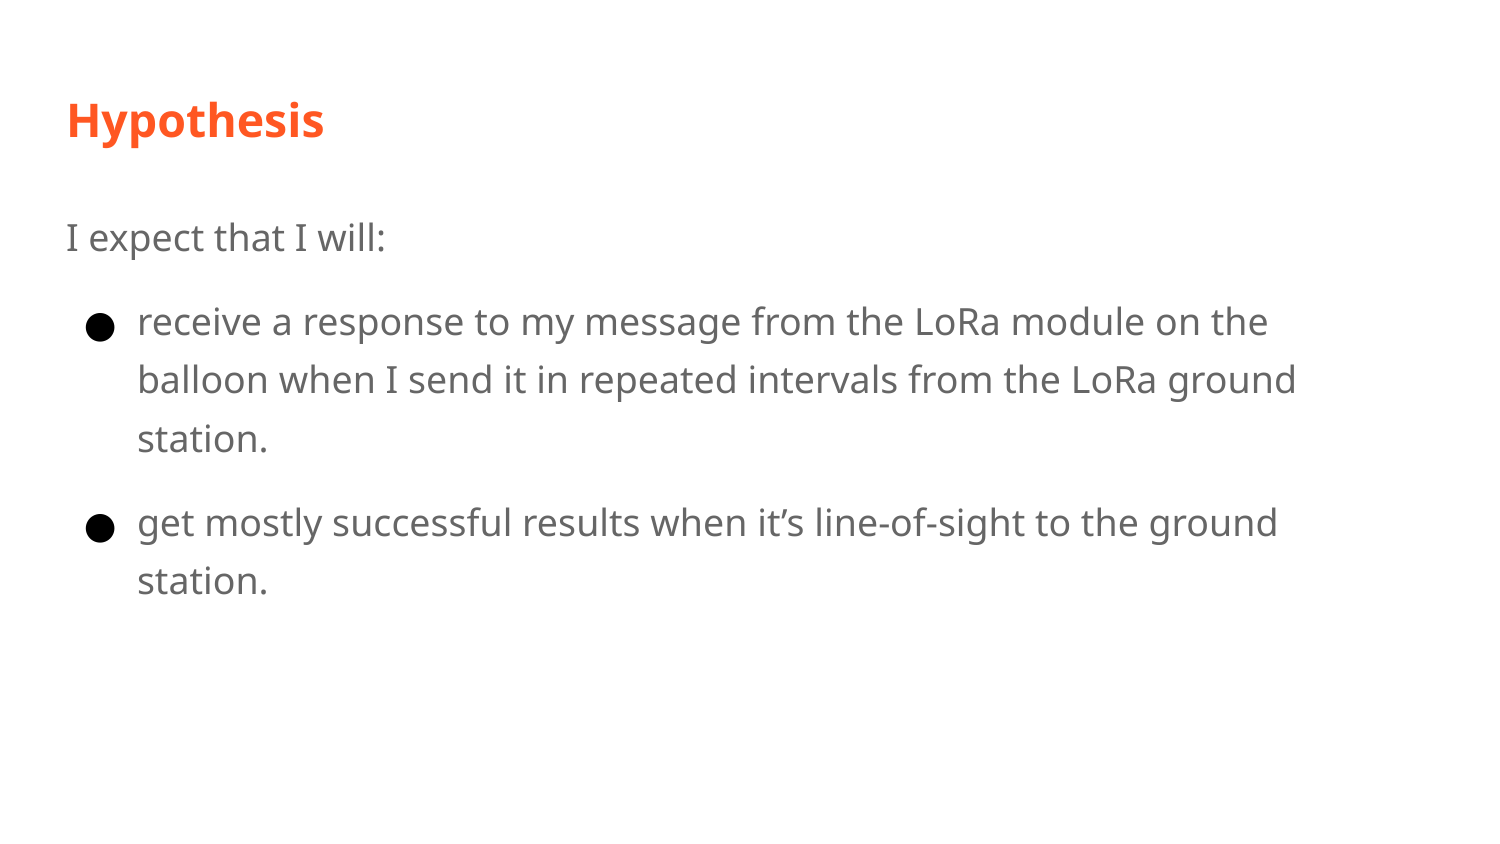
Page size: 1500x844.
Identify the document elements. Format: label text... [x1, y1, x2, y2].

title Hypothesis [51, 72, 1449, 167]
list I expect that I will: receive a response to my message from the LoRa module on the balloon when I send it in repeated intervals from the LoRa ground station. get mostly successful results when it’s line-of-sight to the ground station. [51, 189, 1425, 750]
